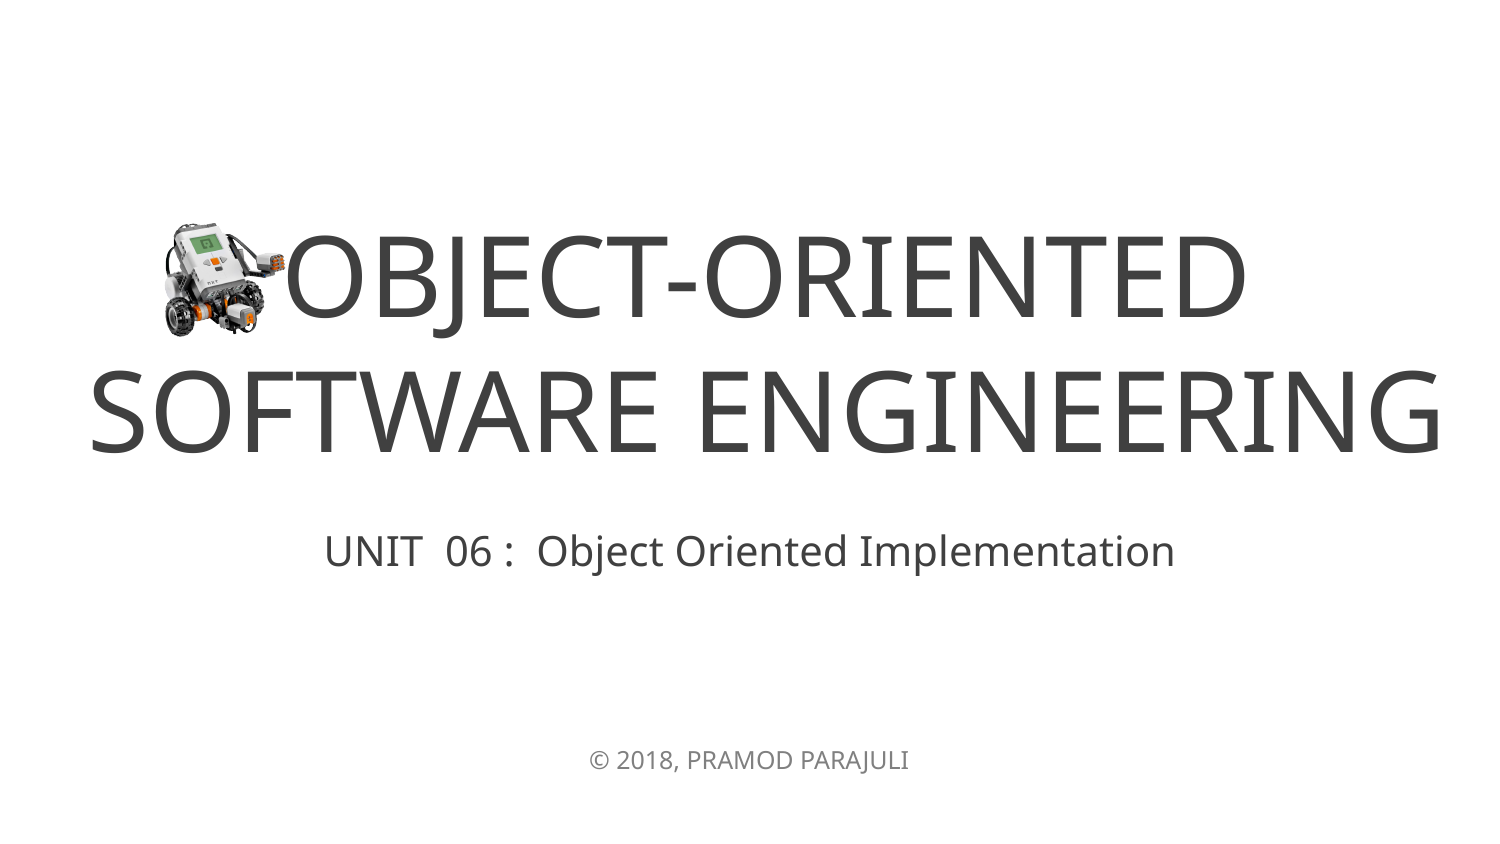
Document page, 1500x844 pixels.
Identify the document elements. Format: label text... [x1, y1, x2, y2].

text_box © 2018, PRAMOD PARAJULI [75, 736, 1424, 782]
title OBJECT-ORIENTED SOFTWARE ENGINEERING [63, 190, 1472, 490]
picture [138, 218, 294, 349]
subtitle UNIT 06 : Object Oriented Implementation [225, 517, 1275, 694]
